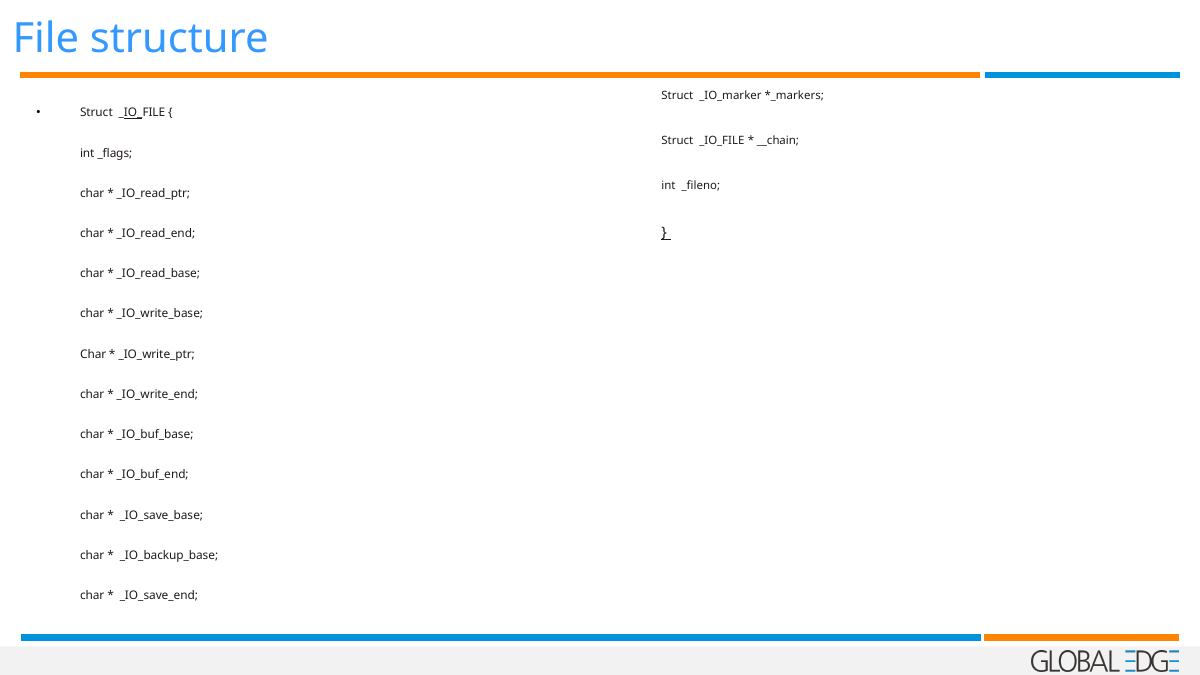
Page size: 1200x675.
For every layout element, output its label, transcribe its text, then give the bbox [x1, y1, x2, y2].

picture [1031, 650, 1179, 672]
list Struct _IO_marker *_markers; Struct _IO_FILE * __chain; int _fileno; } [590, 86, 1170, 627]
title File structure [12, 9, 1088, 63]
list Struct _IO_FILE { int _flags; char * _IO_read_ptr; char * _IO_read_end; char * _IO_read_base; char * _IO_write_base; Char * _IO_write_ptr; char * _IO_write_end; char * _IO_buf_base; char * _IO_buf_end; char * _IO_save_base; char * _IO_backup_base; char * _IO_save_end; [21, 64, 557, 605]
